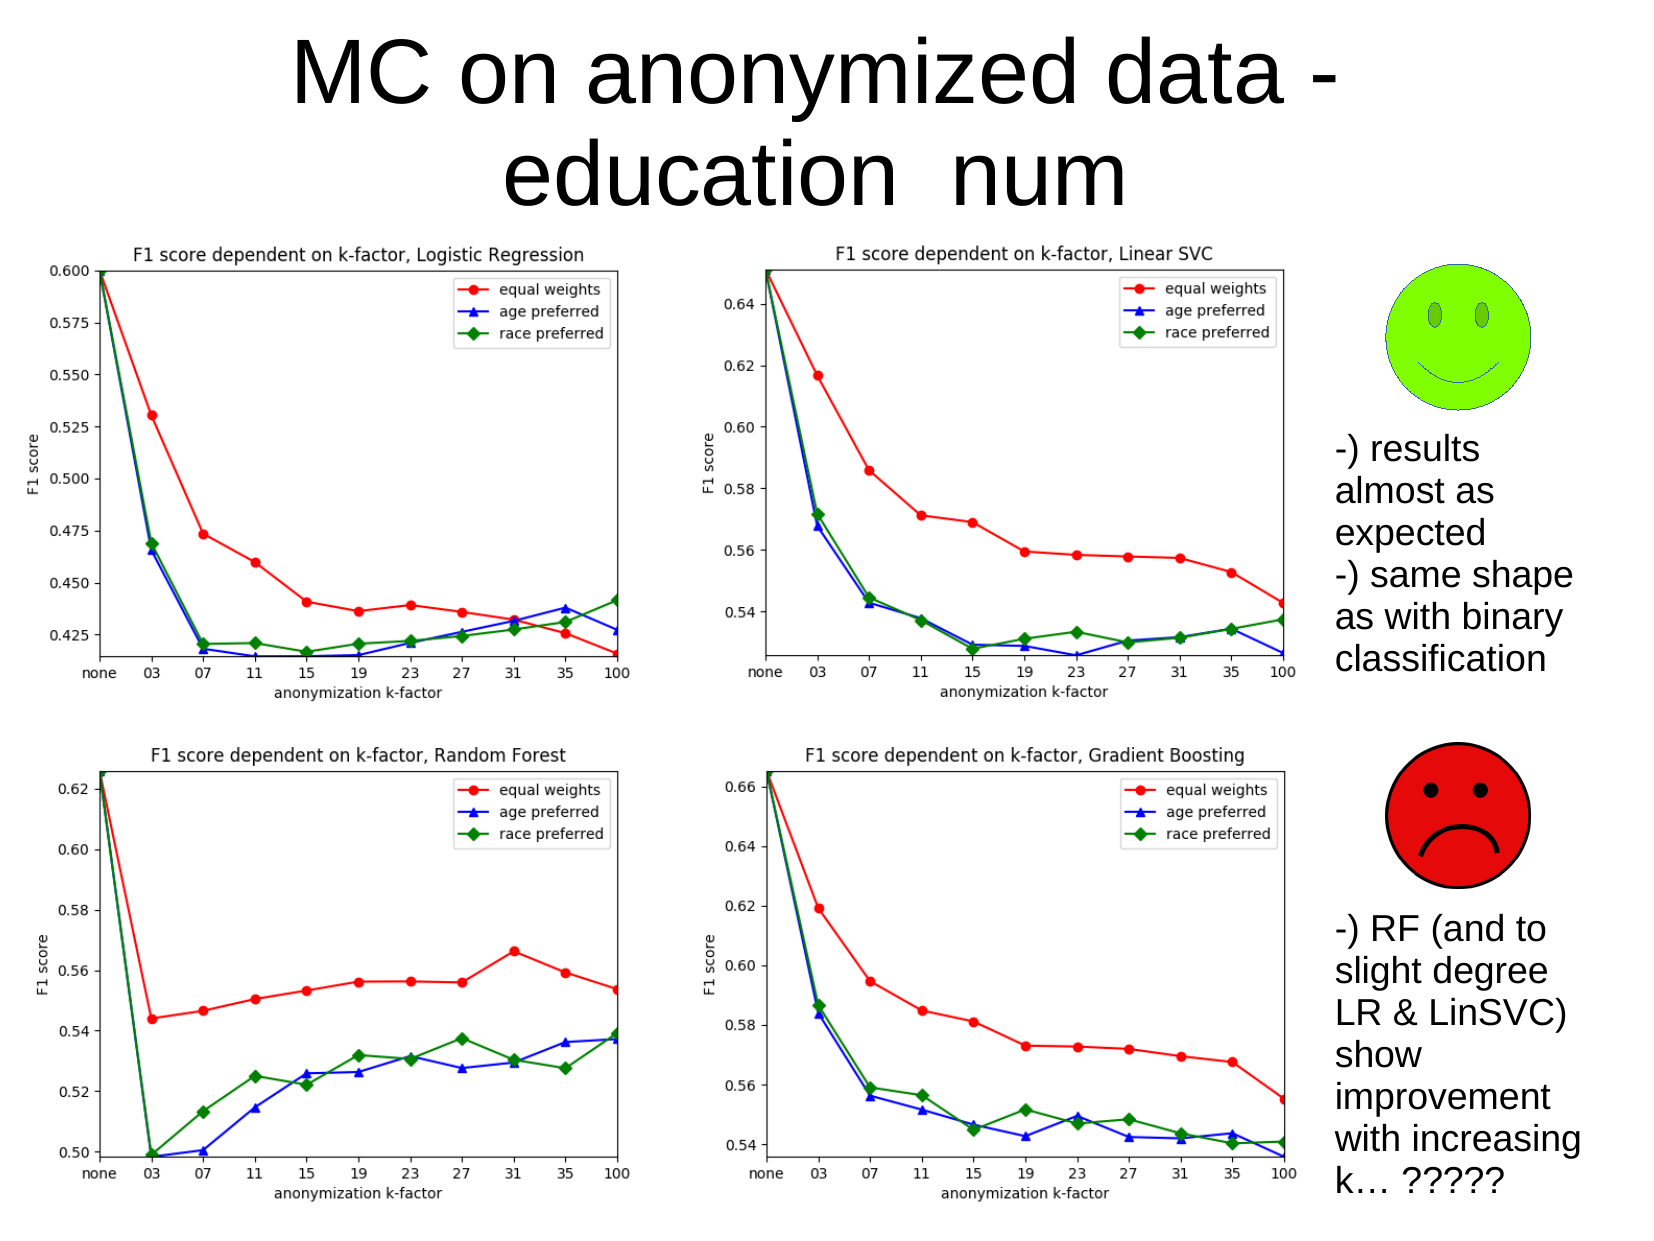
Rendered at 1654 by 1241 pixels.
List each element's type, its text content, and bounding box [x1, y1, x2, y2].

picture [1385, 742, 1531, 889]
title MC on anonymized data - education_num [71, 20, 1561, 226]
text_box -) RF (and to slight degree LR & LinSVC) show improvement with increasing k… ????? [1320, 900, 1606, 1206]
text_box [1385, 264, 1531, 411]
picture [15, 209, 1351, 1212]
text_box -) results almost as expected -) same shape as with binary classification [1320, 420, 1606, 684]
